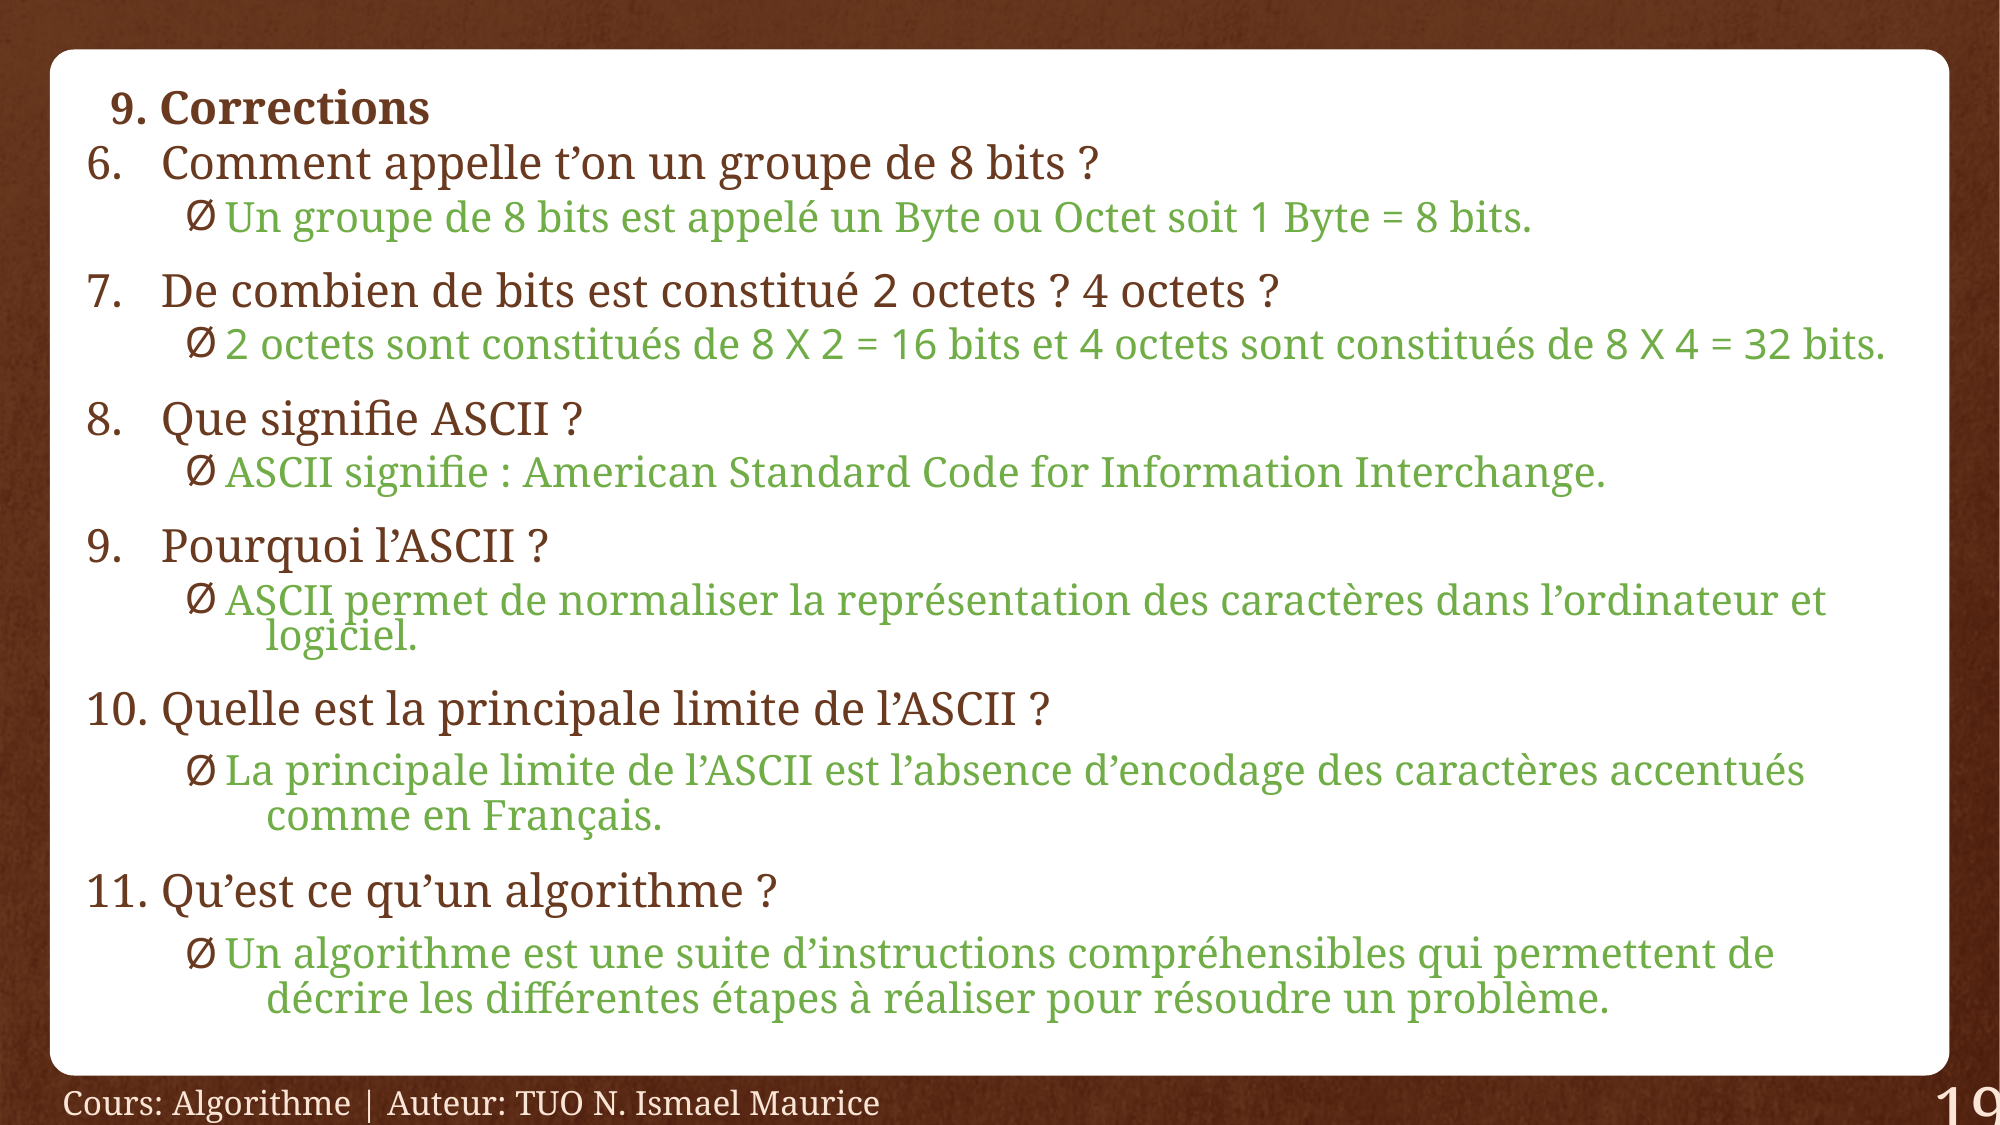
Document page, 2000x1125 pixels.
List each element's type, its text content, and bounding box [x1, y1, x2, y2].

text_box [1918, 1061, 2000, 1112]
list Comment appelle t’on un groupe de 8 bits ? Un groupe de 8 bits est appelé un Byte ou Octet soit 1 Byte = 8 bits. De combien de bits est constitué 2 octets ? 4 octets ? 2 octets sont constitués de 8 X 2 = 16 bits et 4 octets sont constitués de 8 X 4 = 32 bits. Que signifie ASCII ? ASCII signifie : American Standard Code for Information Interchange. Pourquoi l’ASCII ? ASCII permet de normaliser la représentation des caractères dans l’ordinateur et logiciel. Quelle est la principale limite de l’ASCII ? La principale limite de l’ASCII est l’absence d’encodage des caractères accentués comme en Français. Qu’est ce qu’un algorithme ? Un algorithme est une suite d’instructions compréhensibles qui permettent de décrire les différentes étapes à réaliser pour résoudre un problème. [70, 141, 1929, 1062]
title 9. Corrections [95, 68, 1696, 142]
text_box Cours: Algorithme | Auteur: TUO N. Ismael Maurice [47, 1074, 1264, 1125]
